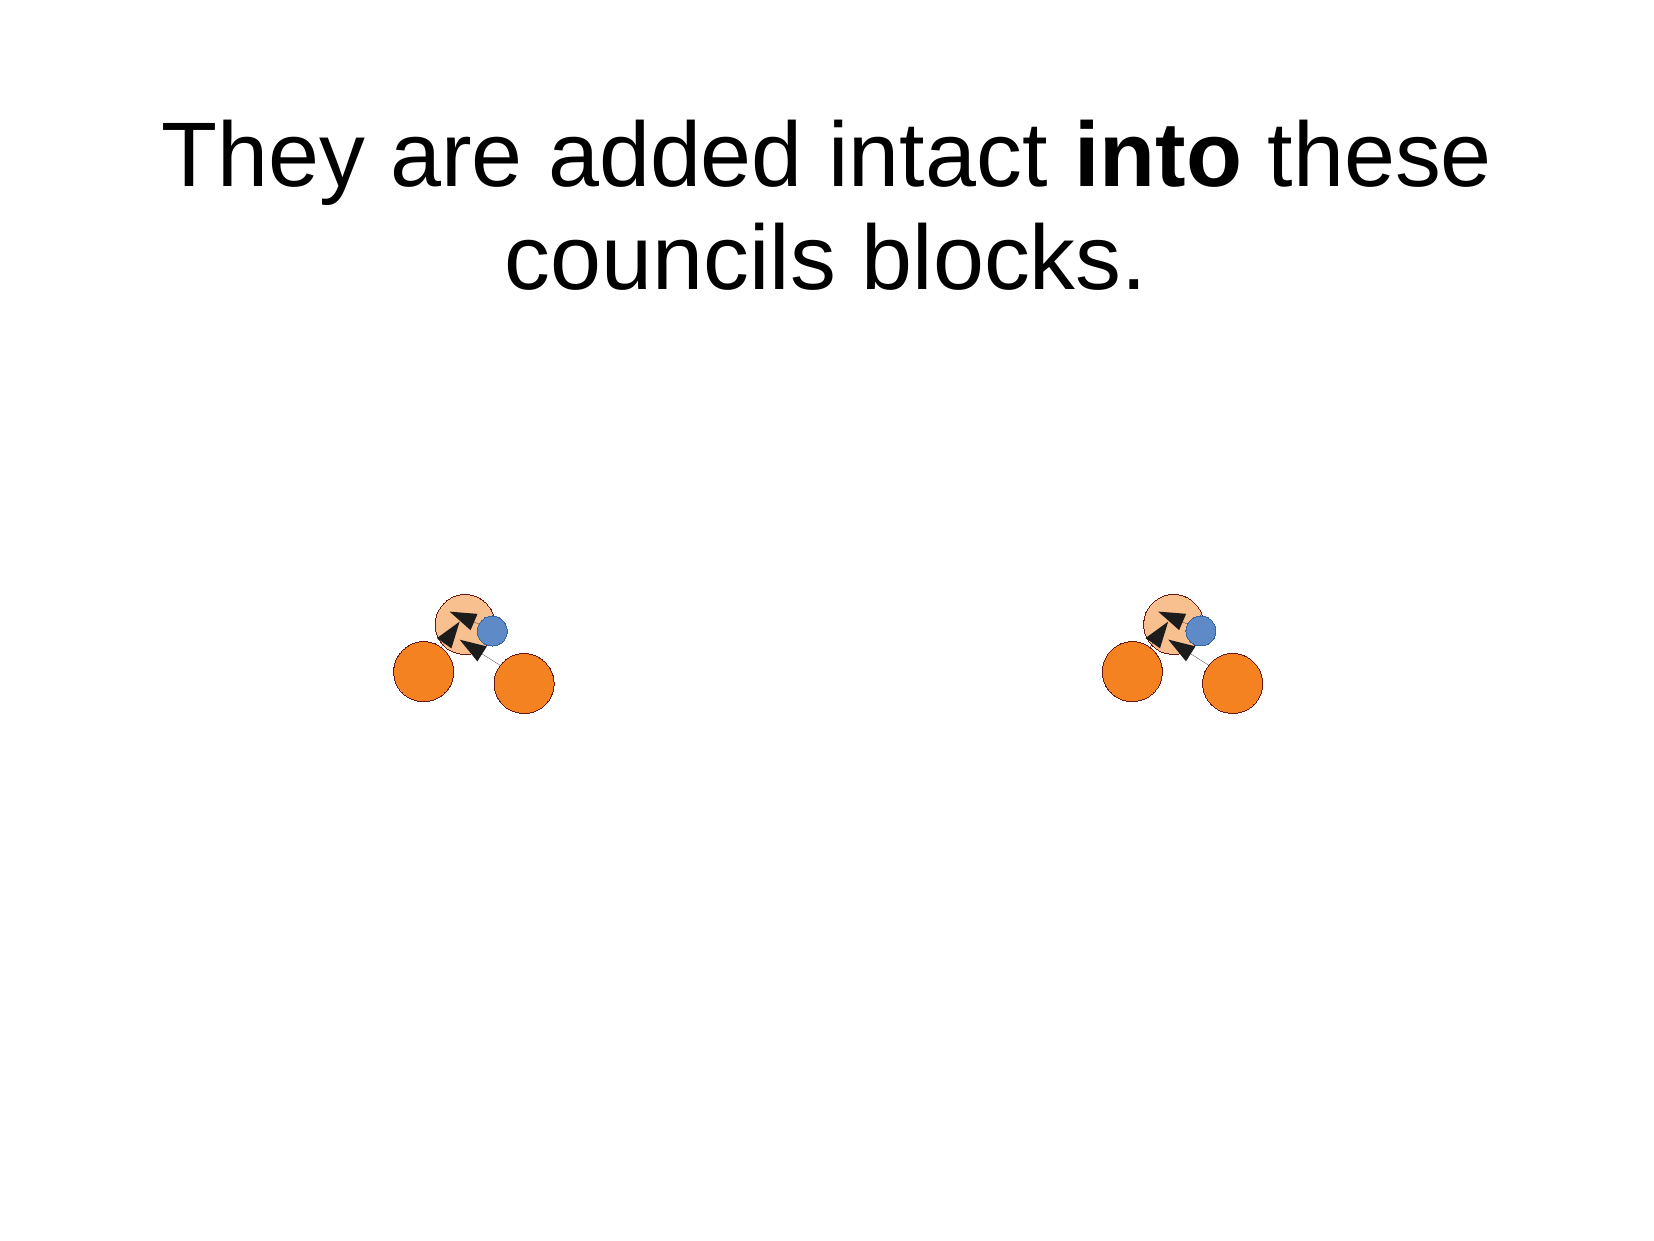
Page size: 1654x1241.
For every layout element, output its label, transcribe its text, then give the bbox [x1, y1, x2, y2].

text_box [435, 594, 508, 655]
title They are added intact into these councils blocks. [82, 102, 1571, 310]
text_box [1143, 594, 1216, 655]
text_box [393, 641, 454, 702]
text_box [494, 653, 555, 714]
text_box [1202, 653, 1263, 714]
text_box [1102, 641, 1163, 702]
